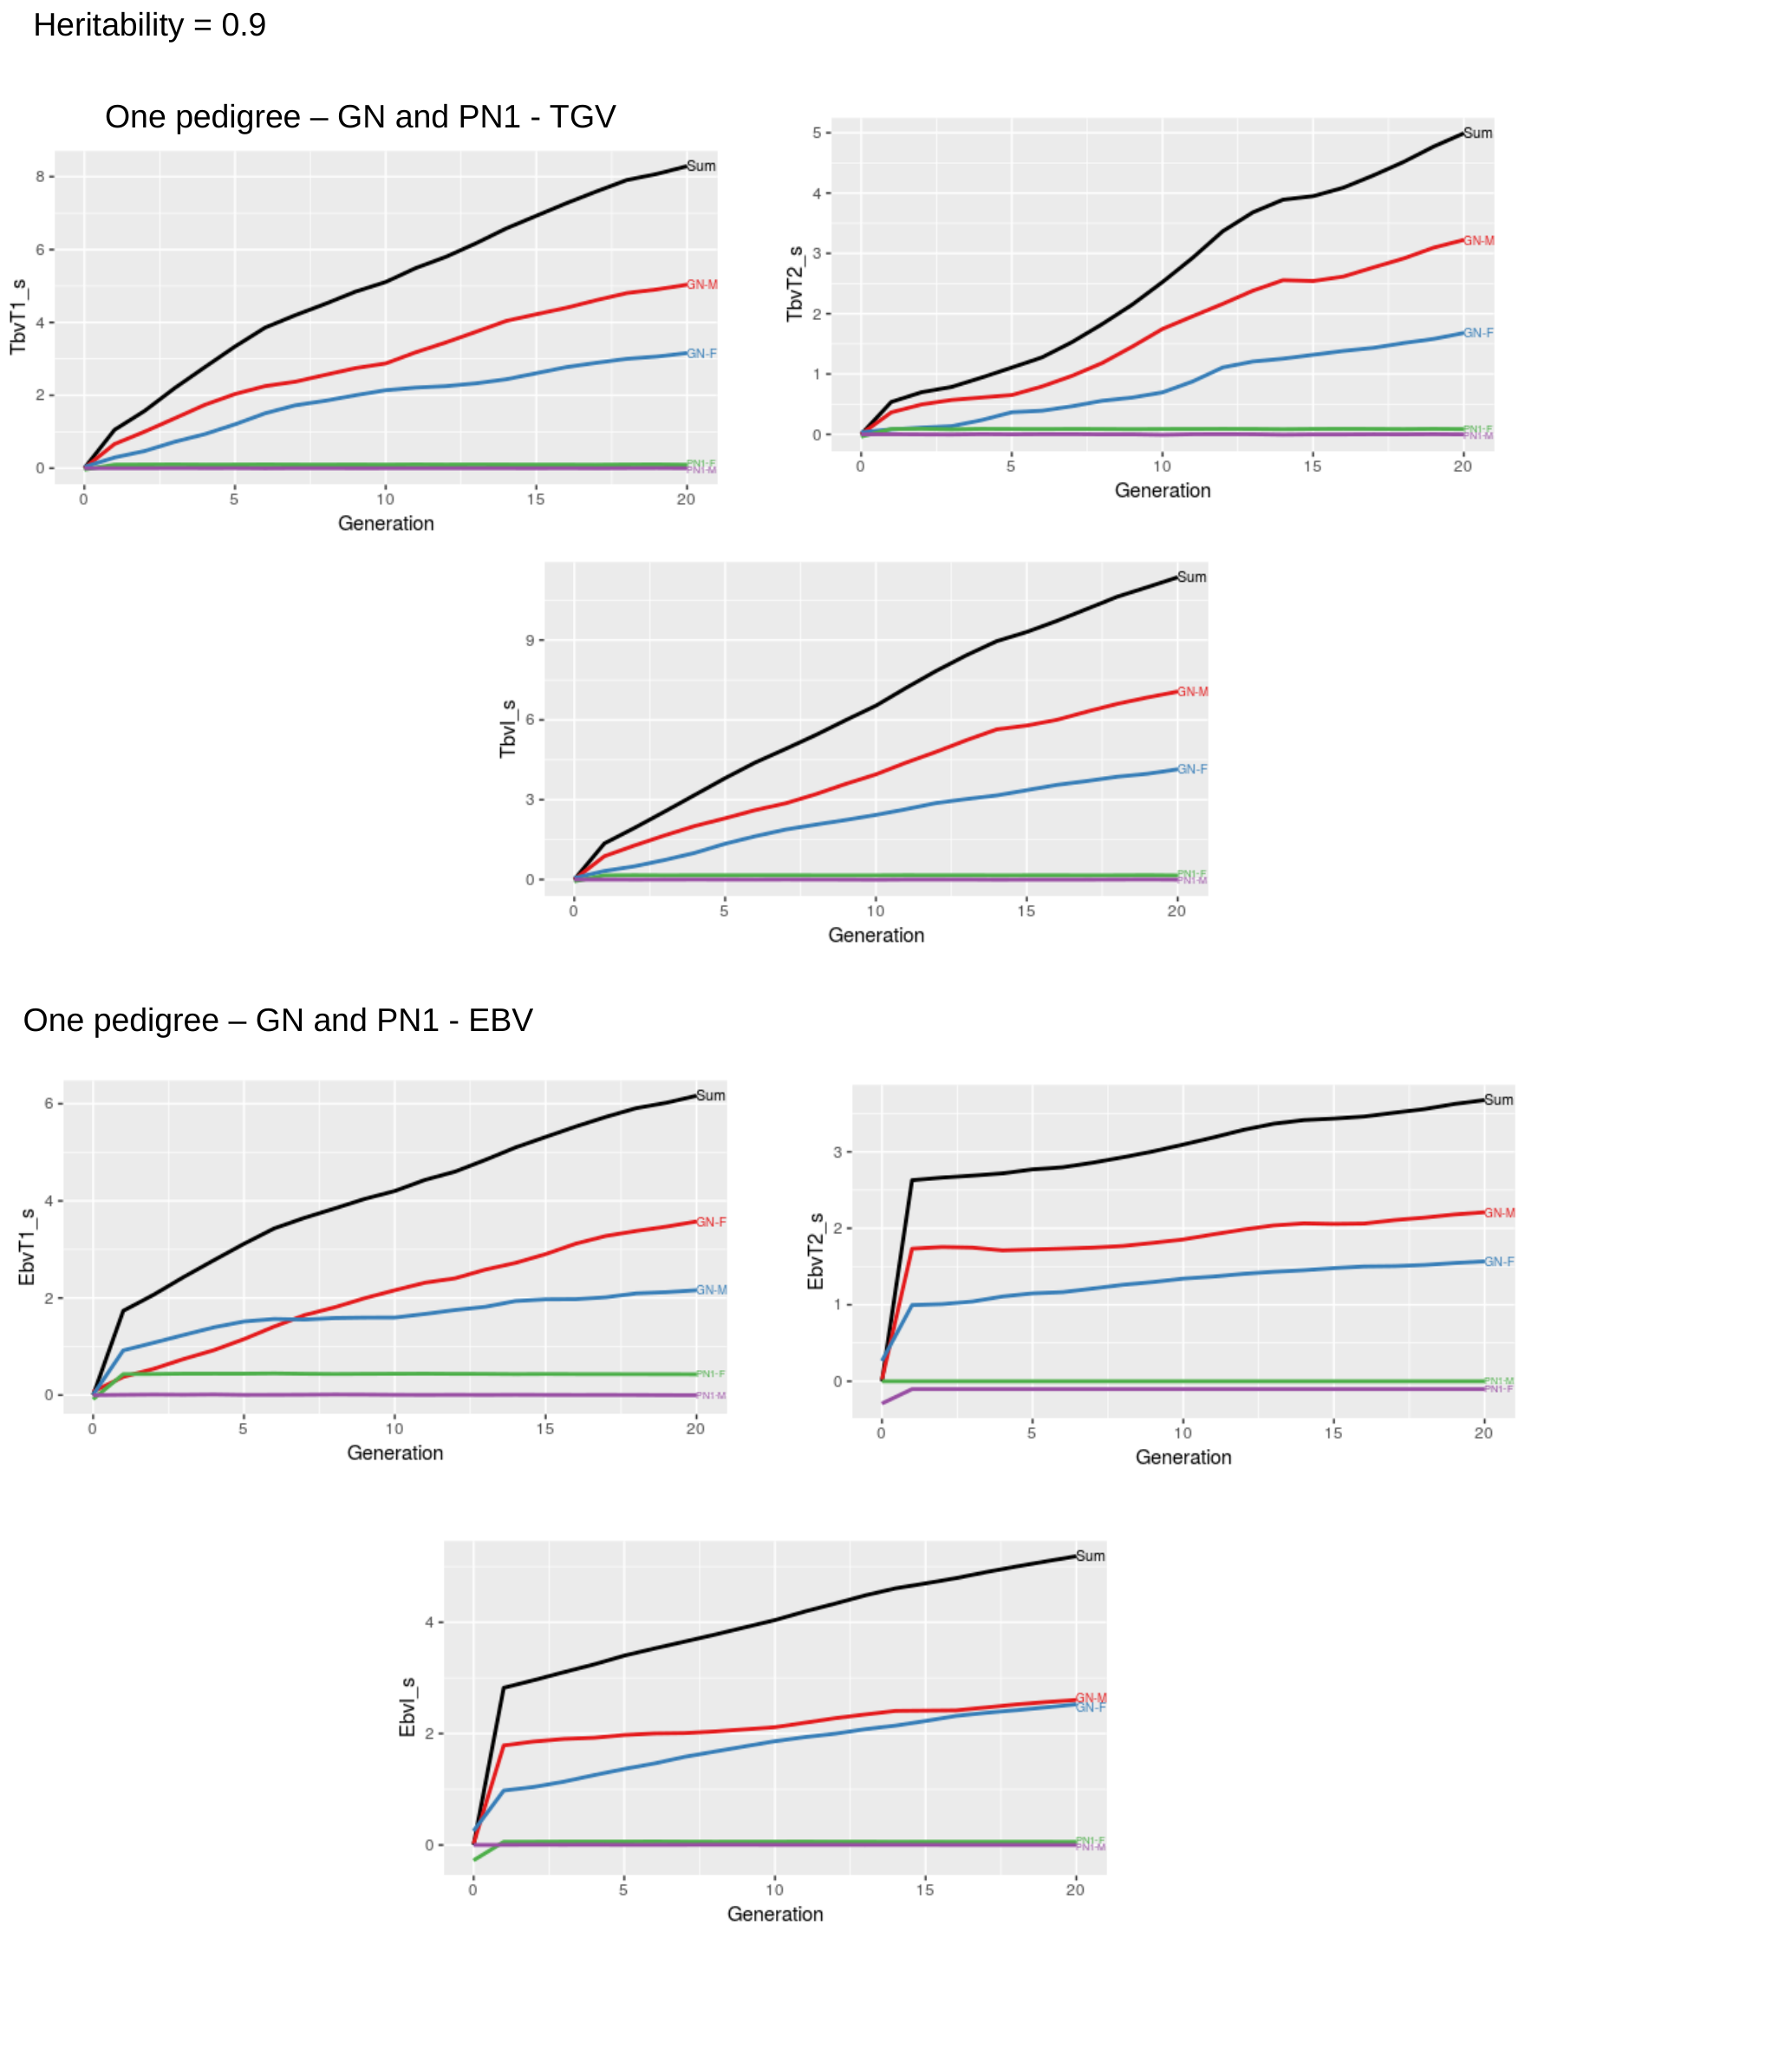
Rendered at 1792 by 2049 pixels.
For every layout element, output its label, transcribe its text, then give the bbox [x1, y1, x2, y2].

text_box One pedigree – GN and PN1 - EBV [10, 995, 1434, 1045]
picture [390, 1531, 1117, 1936]
picture [491, 552, 1218, 957]
text_box One pedigree – GN and PN1 - TGV [92, 92, 1515, 142]
picture [1, 141, 727, 545]
text_box Heritability = 0.9 [20, 0, 819, 49]
picture [778, 108, 1504, 512]
picture [10, 1071, 737, 1475]
picture [798, 1075, 1525, 1479]
